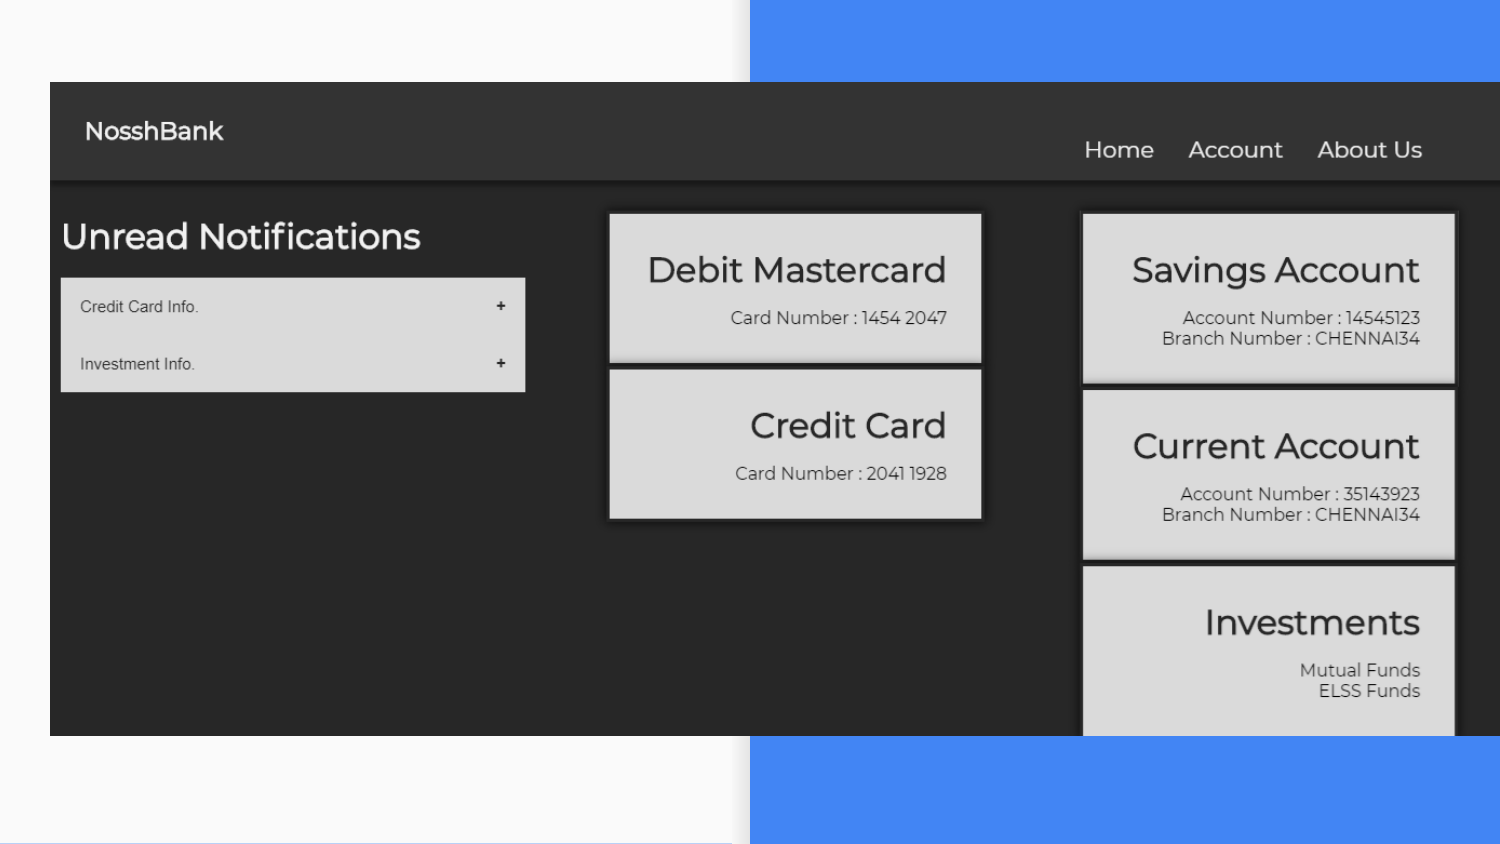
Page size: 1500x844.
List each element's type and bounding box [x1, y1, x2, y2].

picture [50, 82, 1500, 736]
